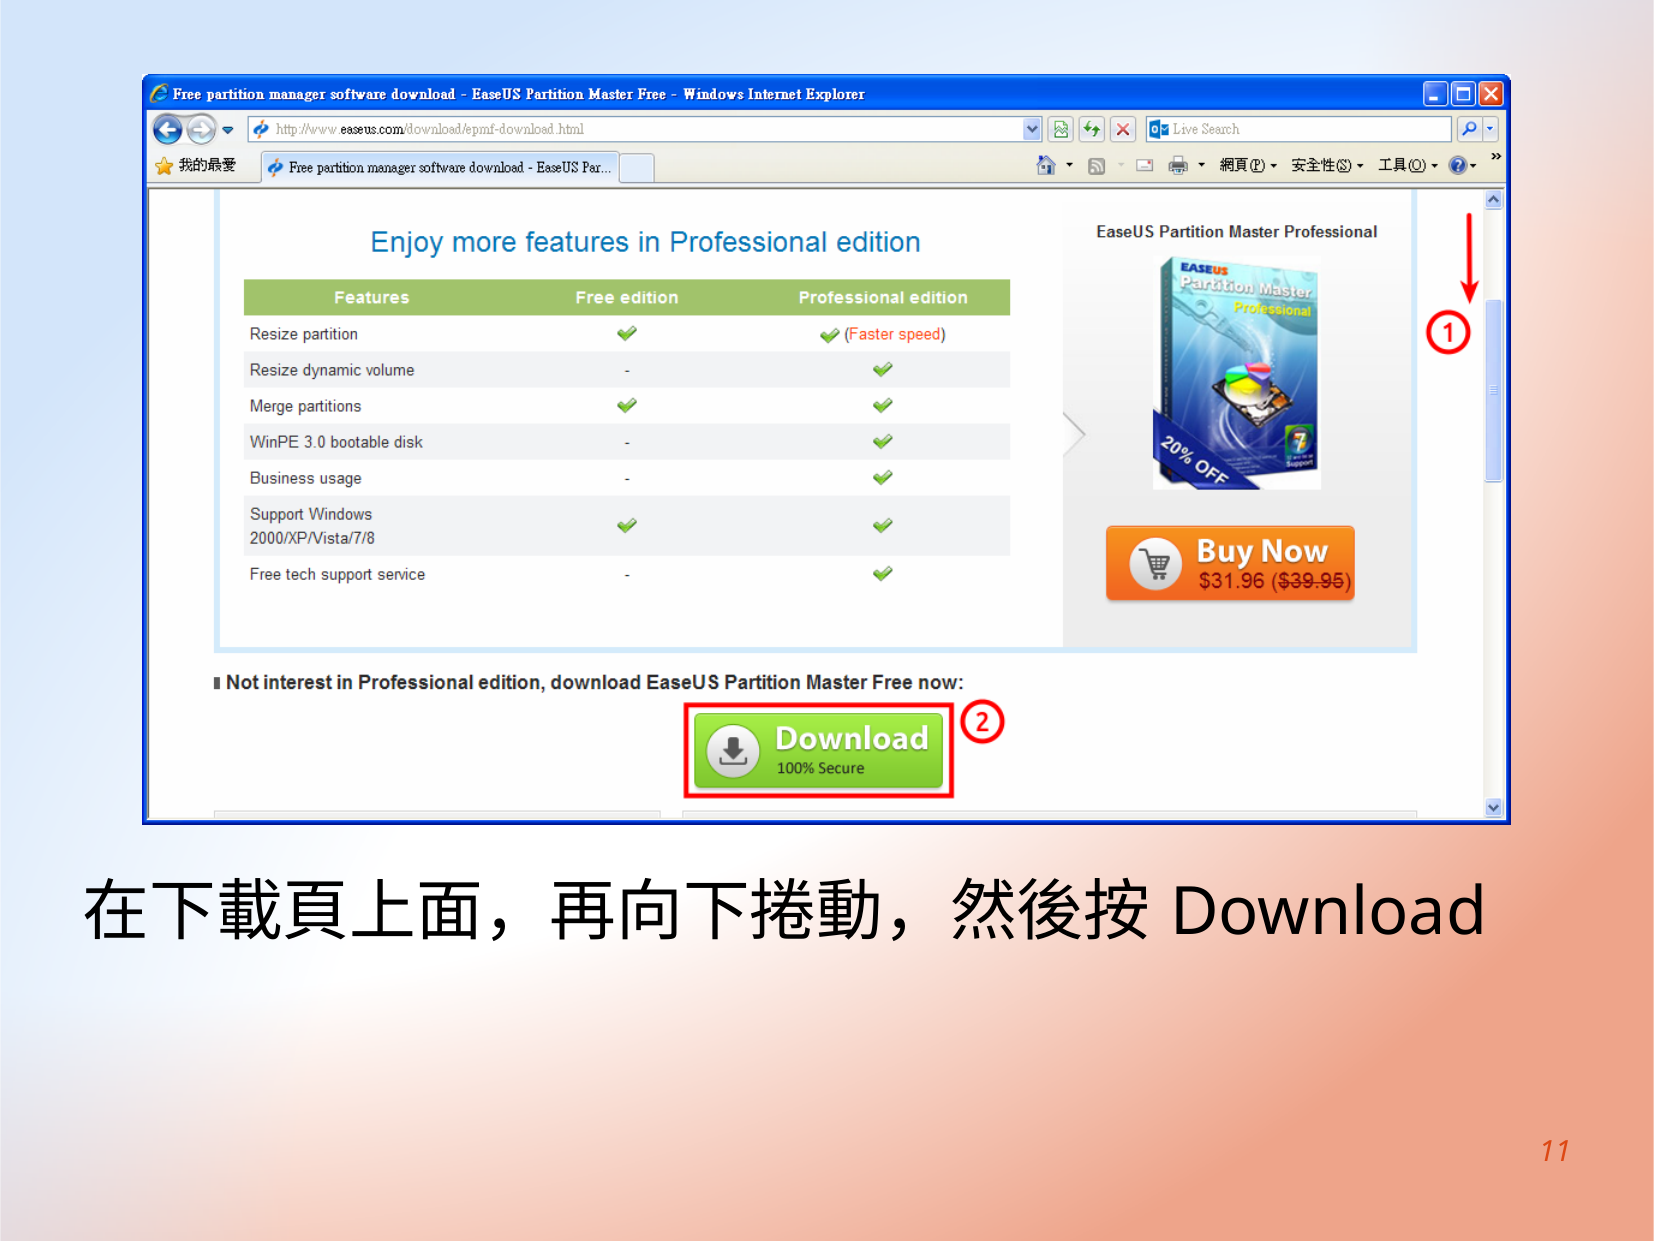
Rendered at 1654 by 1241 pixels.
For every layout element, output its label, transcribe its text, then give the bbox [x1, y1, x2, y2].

picture [0, 0, 1654, 1241]
list 在下載頁上面，再向下捲動，然後按Download [82, 857, 1571, 1201]
